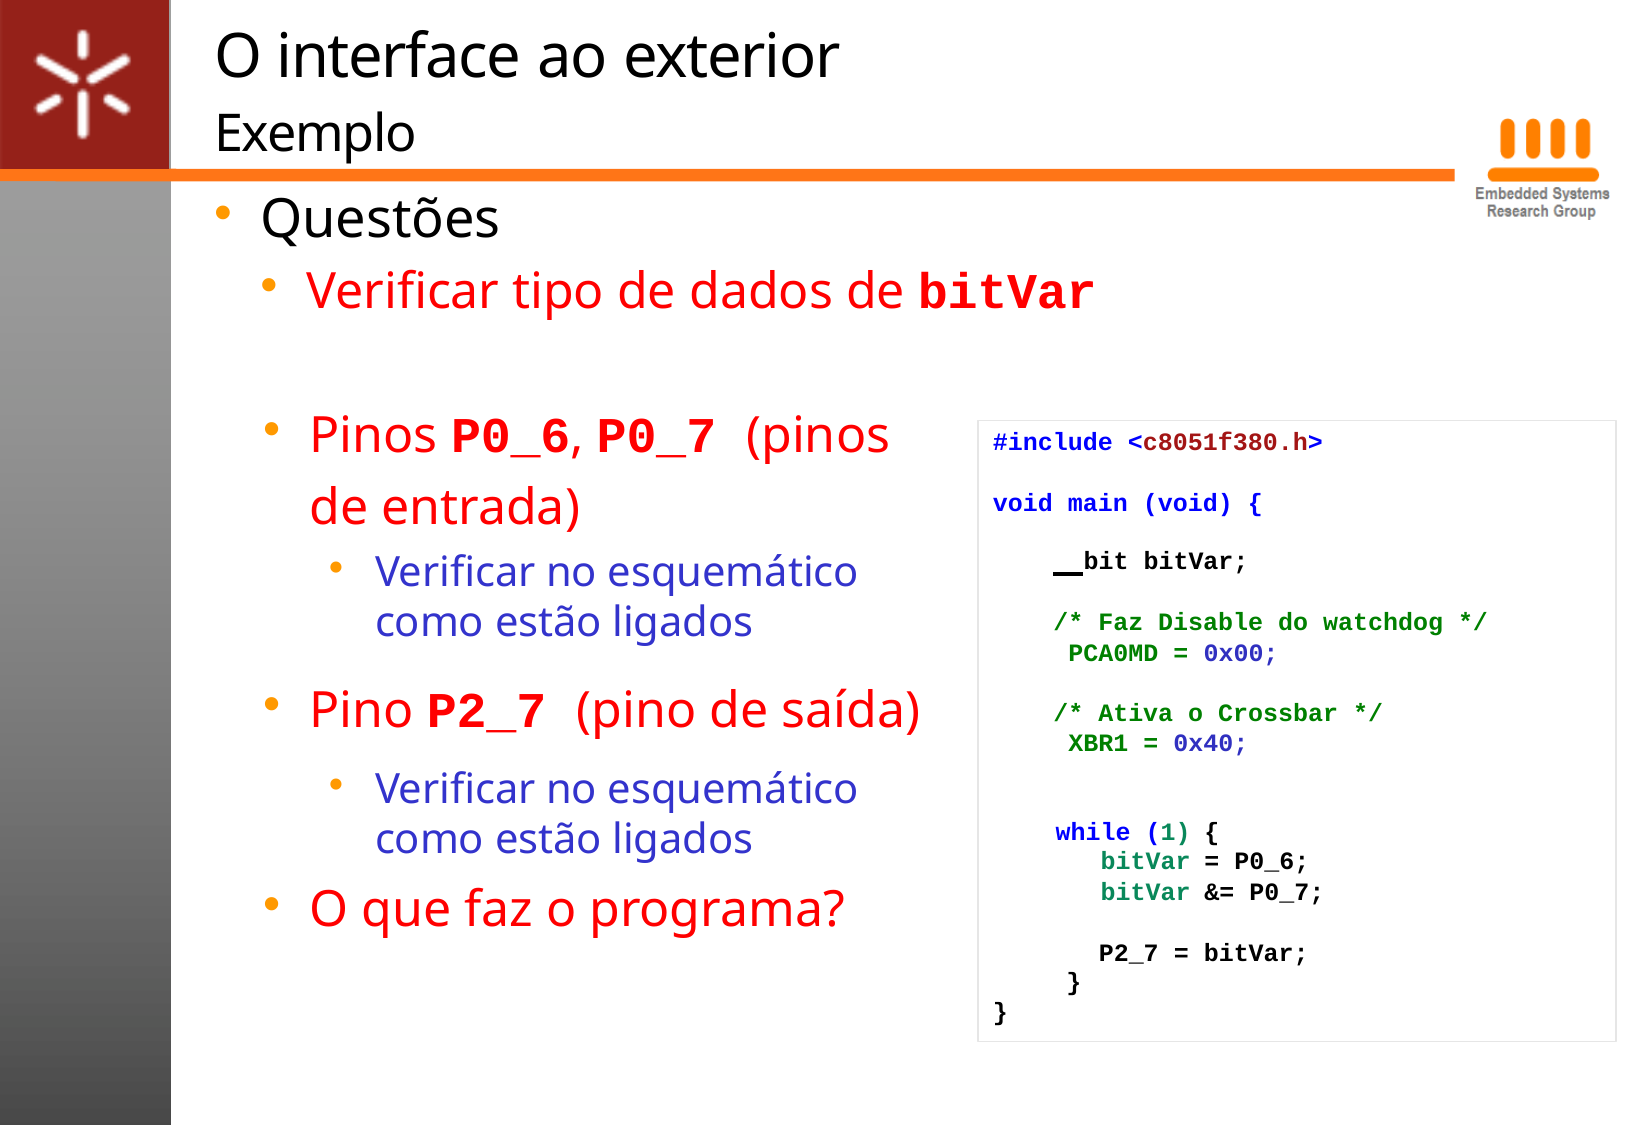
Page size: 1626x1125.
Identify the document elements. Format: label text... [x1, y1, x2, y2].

text_box #include <c8051f380.h> [990, 423, 1328, 456]
text_box } } [990, 963, 1084, 1025]
text_box /* Faz Disable do watchdog */ PCA0MD = 0x00; /* Ativa o Crossbar */ XBR1 = 0x40; [1051, 603, 1494, 757]
text_box Pino P2_7 (pino de saída) [261, 675, 977, 738]
text_box { = P0_6; &= P0_7; [1202, 813, 1328, 906]
text_box Questões Verificar tipo de dados de bitVar [212, 170, 1196, 319]
text_box bit bitVar; [1051, 542, 1252, 575]
text_box void main (void) { [990, 484, 1267, 517]
title O interface ao exterior Exemplo [212, 16, 1099, 170]
picture [1475, 118, 1610, 220]
picture [0, 0, 171, 169]
text_box Pinos P0_6, P0_7 (pinos de entrada) Verificar no esquemático como estão ligados [261, 387, 958, 645]
text_box while (1) bitVar bitVar [1051, 813, 1192, 906]
text_box Verificar no esquemático como estão ligados O que faz o programa? [261, 760, 922, 937]
text_box P2_7 = bitVar; [1096, 934, 1313, 967]
picture [0, 182, 171, 1125]
